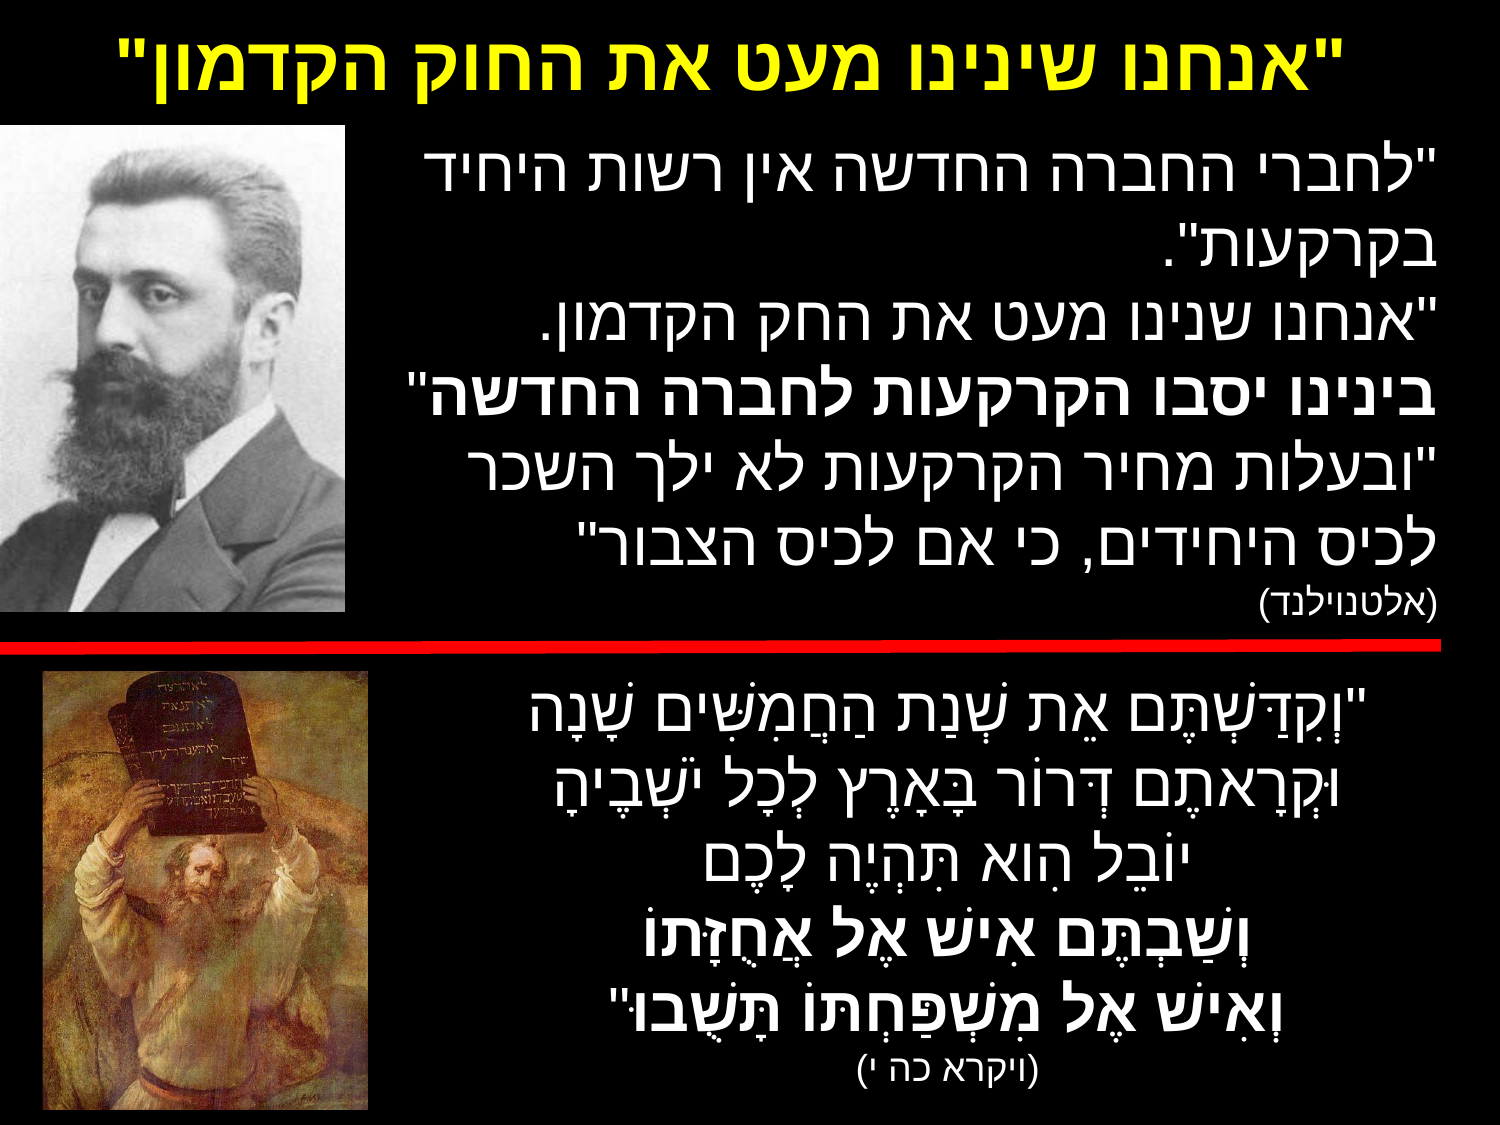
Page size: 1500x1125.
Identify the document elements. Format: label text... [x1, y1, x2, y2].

text_box [0, 125, 346, 612]
text_box "אנחנו שינינו מעט את החוק הקדמון" [34, 0, 1428, 146]
text_box [42, 671, 368, 1110]
text_box "וְקִדַּשְׁתֶּם אֵת שְׁנַת הַחֲמִשִּׁים שָׁנָה וּקְרָאתֶם דְּרוֹר בָּאָרֶץ לְכָל יֹשְׁבֶיהָ יוֹבֵל הִוא תִּהְיֶה לָכֶם וְשַׁבְתֶּם אִישׁ אֶל אֲחֻזָּתוֹ וְאִישׁ אֶל מִשְׁפַּחְתּוֹ תָּשֻׁבוּ" (ויקרא כה י) [430, 632, 1465, 1125]
text_box "לחברי החברה החדשה אין רשות היחיד בקרקעות". "אנחנו שנינו מעט את החק הקדמון. בינינו יסבו הקרקעות לחברה החדשה" "ובעלות מחיר הקרקעות לא ילך השכר לכיס היחידים, כי אם לכיס הצבור" (אלטנוילנד) [372, 113, 1454, 600]
